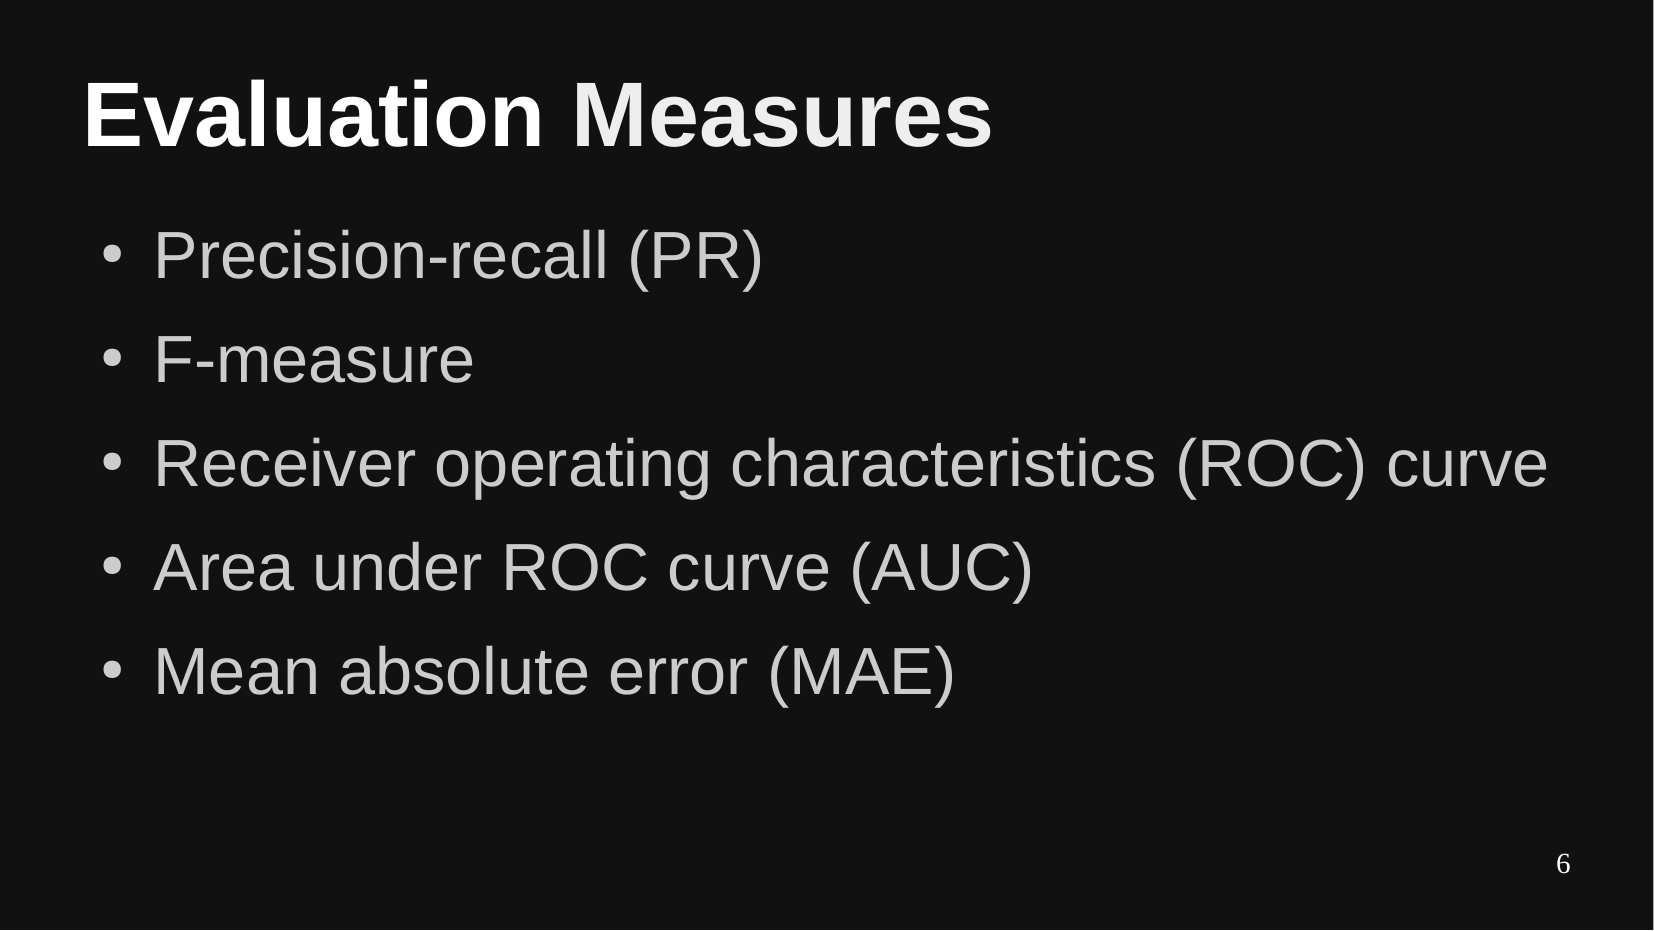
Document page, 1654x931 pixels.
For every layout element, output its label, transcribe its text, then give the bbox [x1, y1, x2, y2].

list Precision-recall (PR) F-measure Receiver operating characteristics (ROC) curve Area under ROC curve (AUC) Mean absolute error (MAE) [82, 217, 1571, 757]
title Evaluation Measures [82, 37, 1571, 193]
